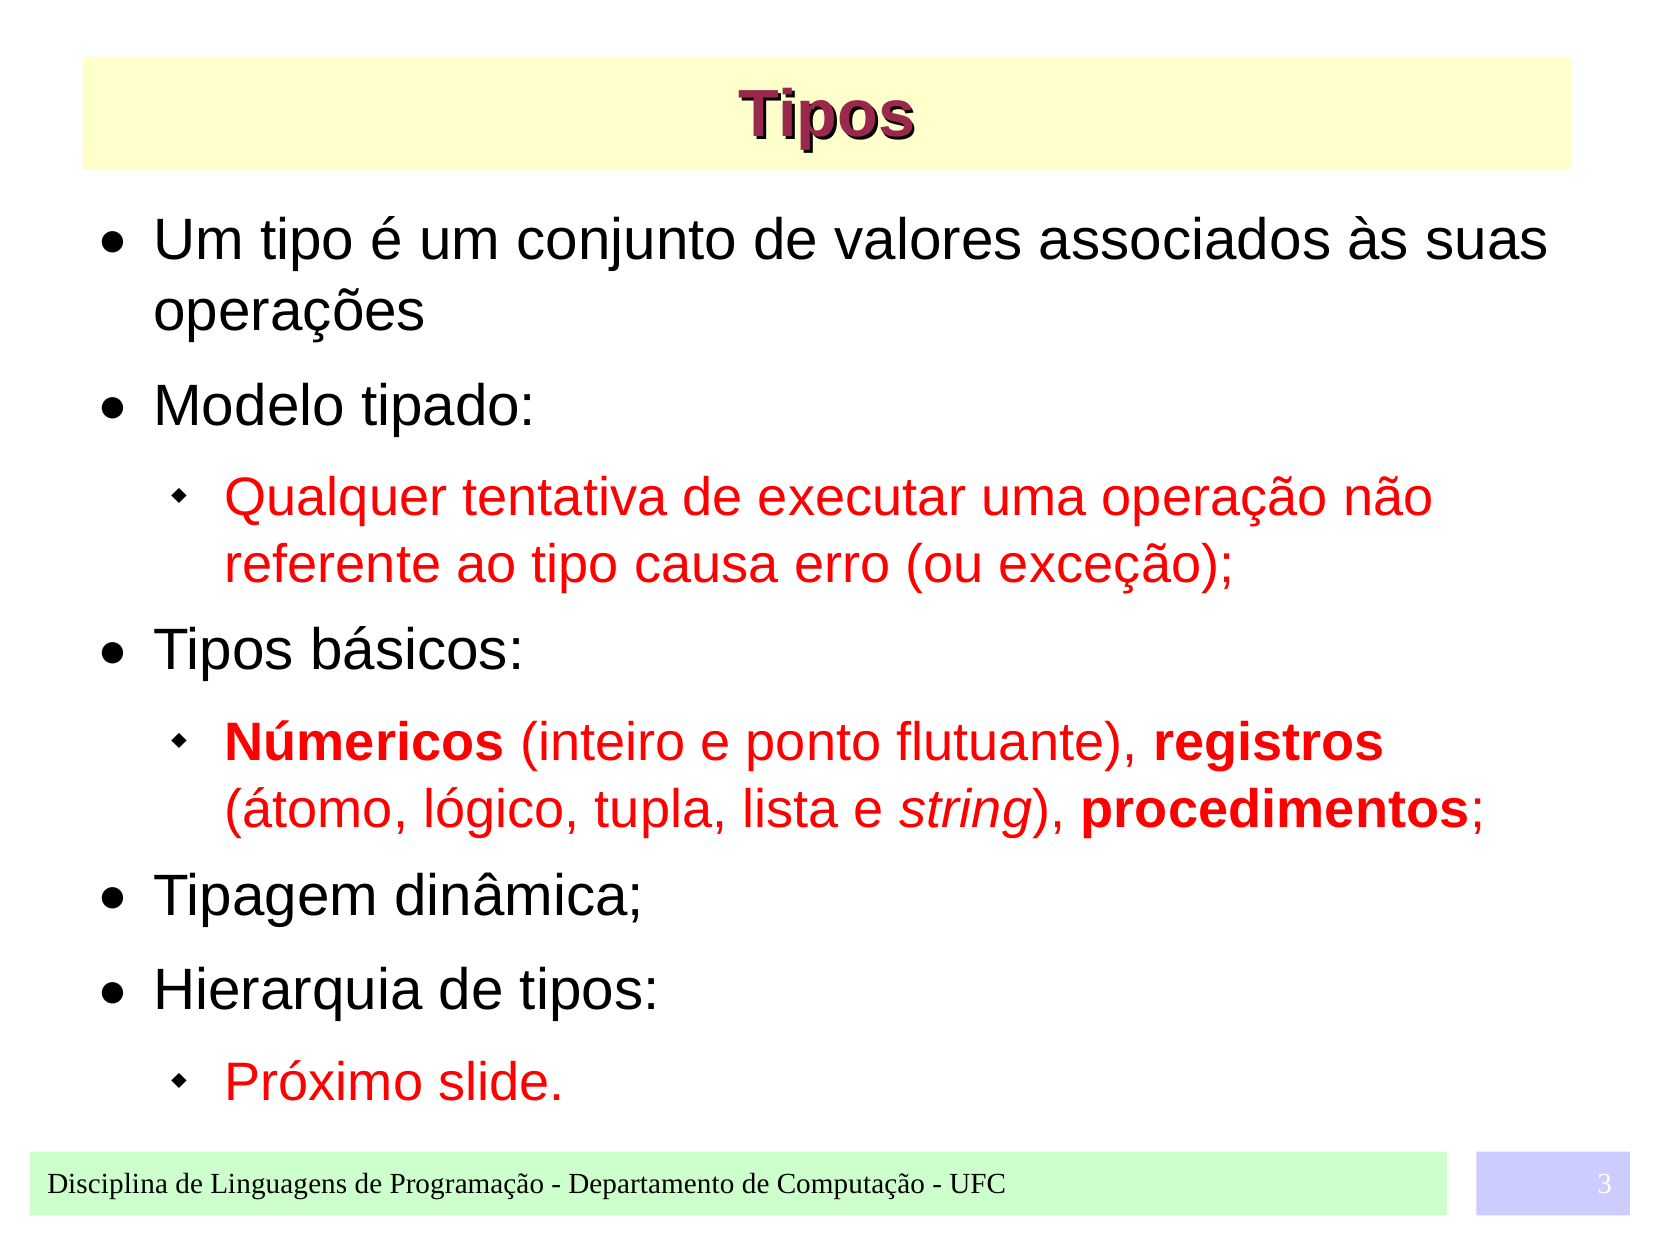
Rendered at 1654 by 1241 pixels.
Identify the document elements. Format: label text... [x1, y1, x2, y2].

title Tipos [82, 56, 1571, 170]
list Um tipo é um conjunto de valores associados às suas operações Modelo tipado: Qualquer tentativa de executar uma operação não referente ao tipo causa erro (ou exceção); Tipos básicos: Númericos (inteiro e ponto flutuante), registros (átomo, lógico, tupla, lista e string), procedimentos; Tipagem dinâmica; Hierarquia de tipos: Próximo slide. [82, 206, 1571, 1113]
